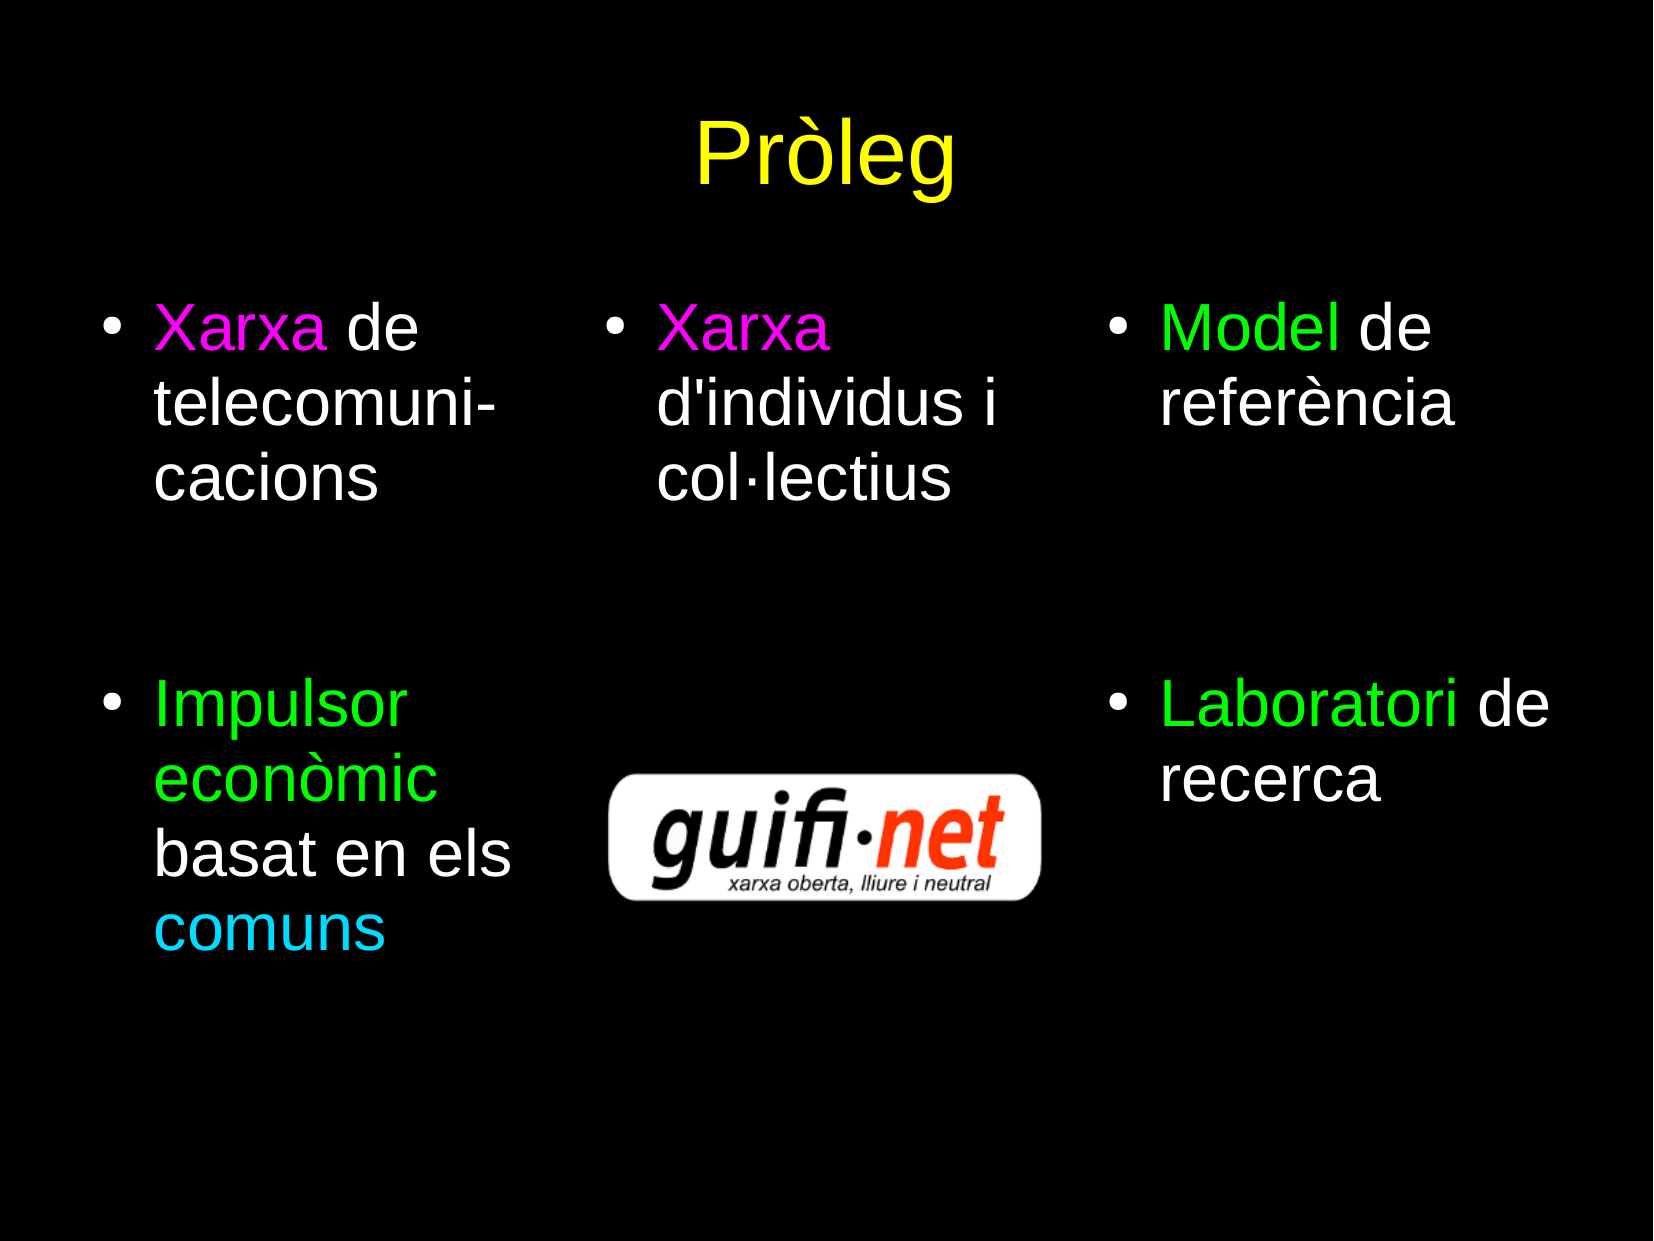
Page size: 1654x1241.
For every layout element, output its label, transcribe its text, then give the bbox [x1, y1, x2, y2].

list Model de referència [1088, 290, 1568, 634]
list Impulsor econòmic basat en els comuns [82, 666, 562, 1010]
picture [585, 745, 1065, 930]
list Laboratori de recerca [1088, 666, 1568, 1010]
title Pròleg [82, 49, 1571, 257]
list Xarxa de telecomuni-cacions [82, 290, 562, 634]
list Xarxa d'individus i col·lectius [585, 290, 1065, 634]
